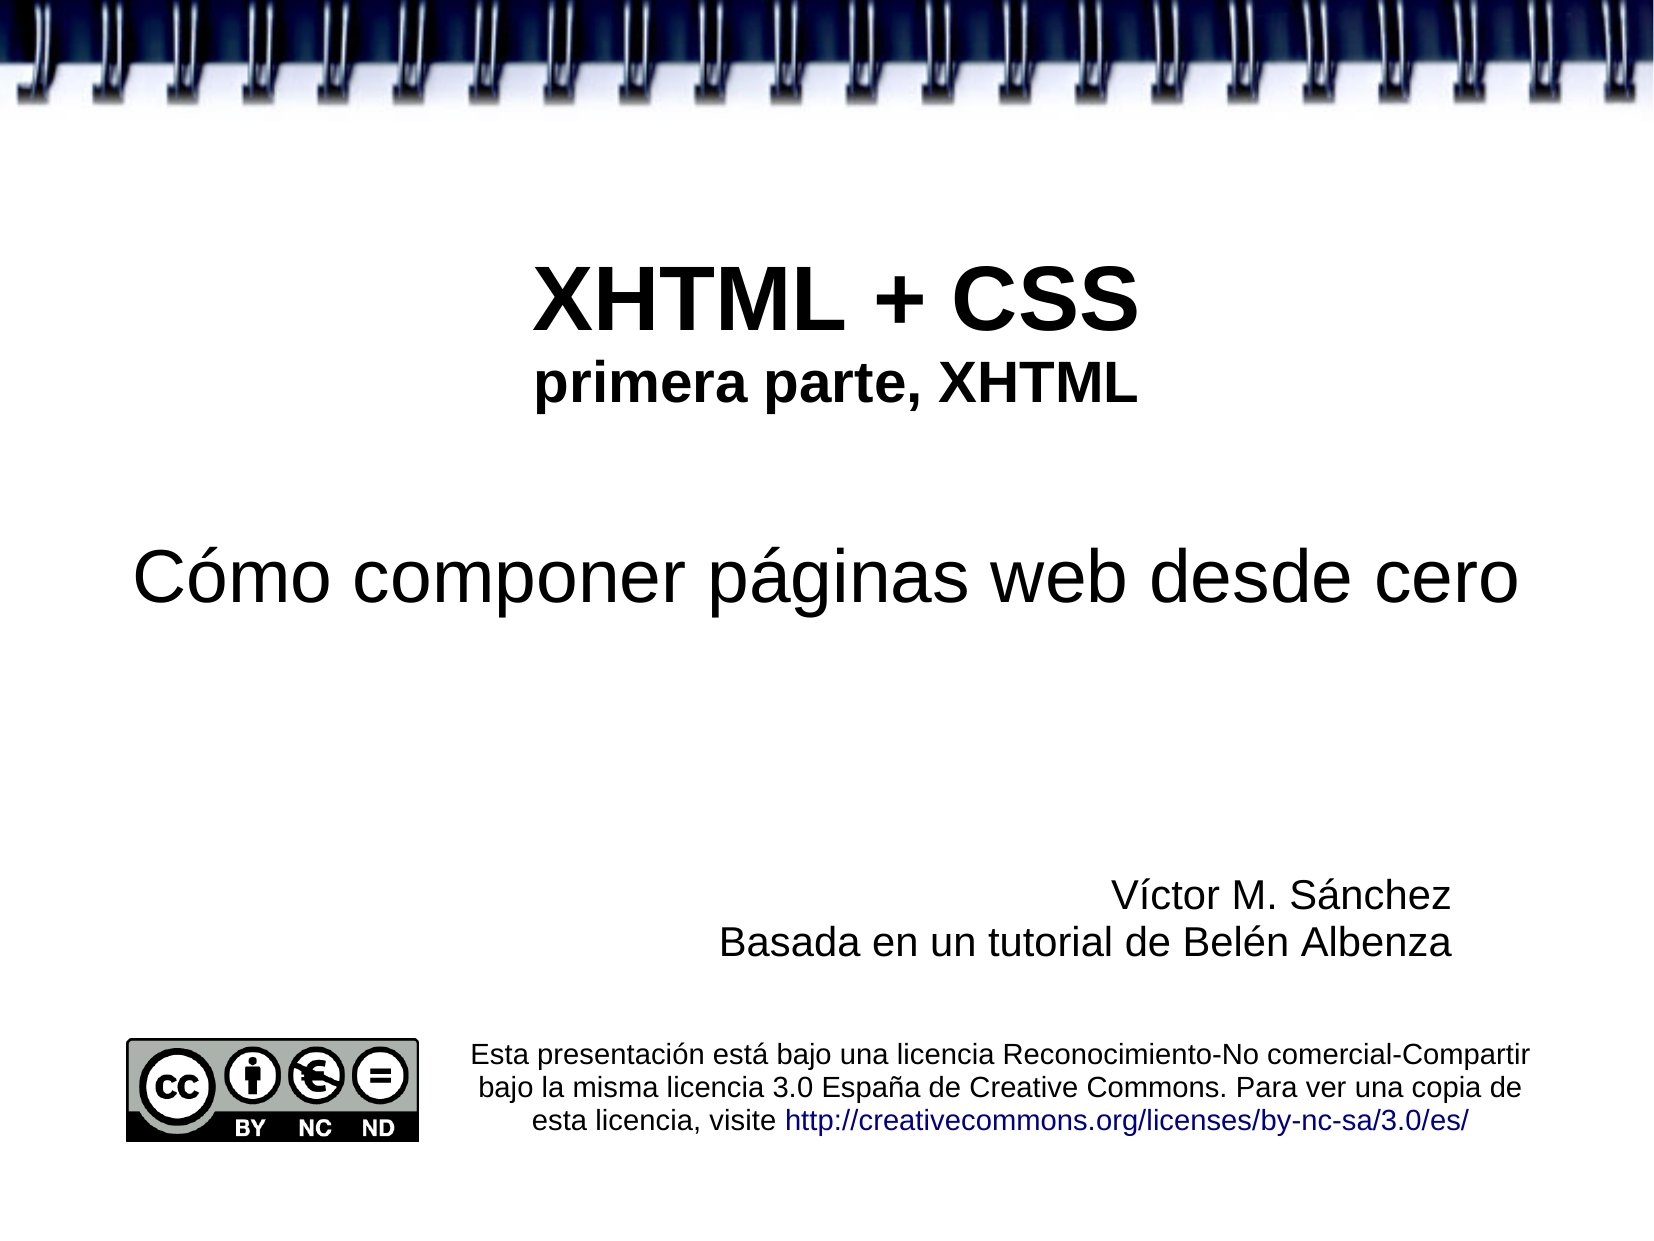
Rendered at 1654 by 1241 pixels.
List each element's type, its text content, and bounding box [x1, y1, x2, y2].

text_box Cómo componer páginas web desde cero [117, 527, 1554, 626]
subtitle Víctor M. Sánchez Basada en un tutorial de Belén Albenza [537, 847, 1453, 989]
title XHTML + CSS primera parte, XHTML [139, 161, 1535, 500]
text_box Esta presentación está bajo una licencia Reconocimiento-No comercial-Compartir bajo la misma licencia 3.0 España de Creative Commons. Para ver una copia de esta licencia, visite http://creativecommons.org/licenses/by-nc-sa/3.0/es/ [454, 1030, 1548, 1150]
picture [126, 1038, 419, 1142]
picture [0, 0, 1654, 121]
